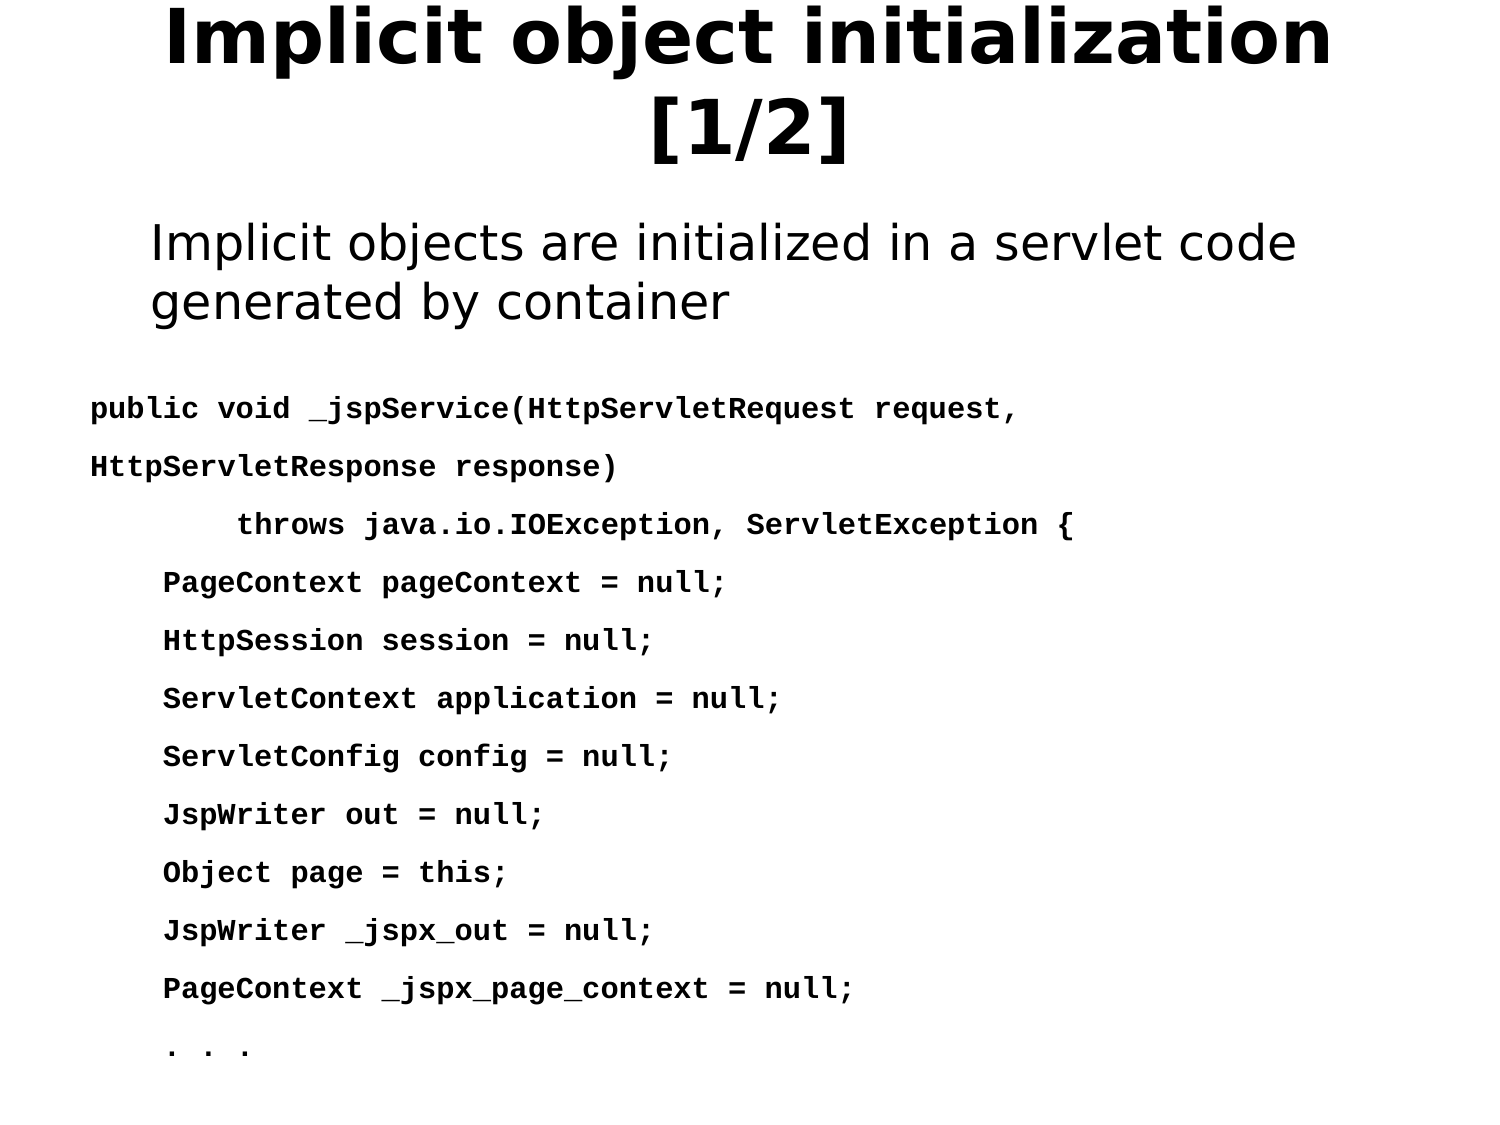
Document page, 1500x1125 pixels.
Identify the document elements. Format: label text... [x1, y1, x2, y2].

list Implicit objects are initialized in a servlet code generated by container public void _jspService(HttpServletRequest request, HttpServletResponse response) throws java.io.IOException, ServletException { PageContext pageContext = null; HttpSession session = null; ServletContext application = null; ServletConfig config = null; JspWriter out = null; Object page = this; JspWriter _jspx_out = null; PageContext _jspx_page_context = null; . . . [75, 204, 1395, 1075]
title Implicit object initialization [1/2] [75, 44, 1425, 177]
